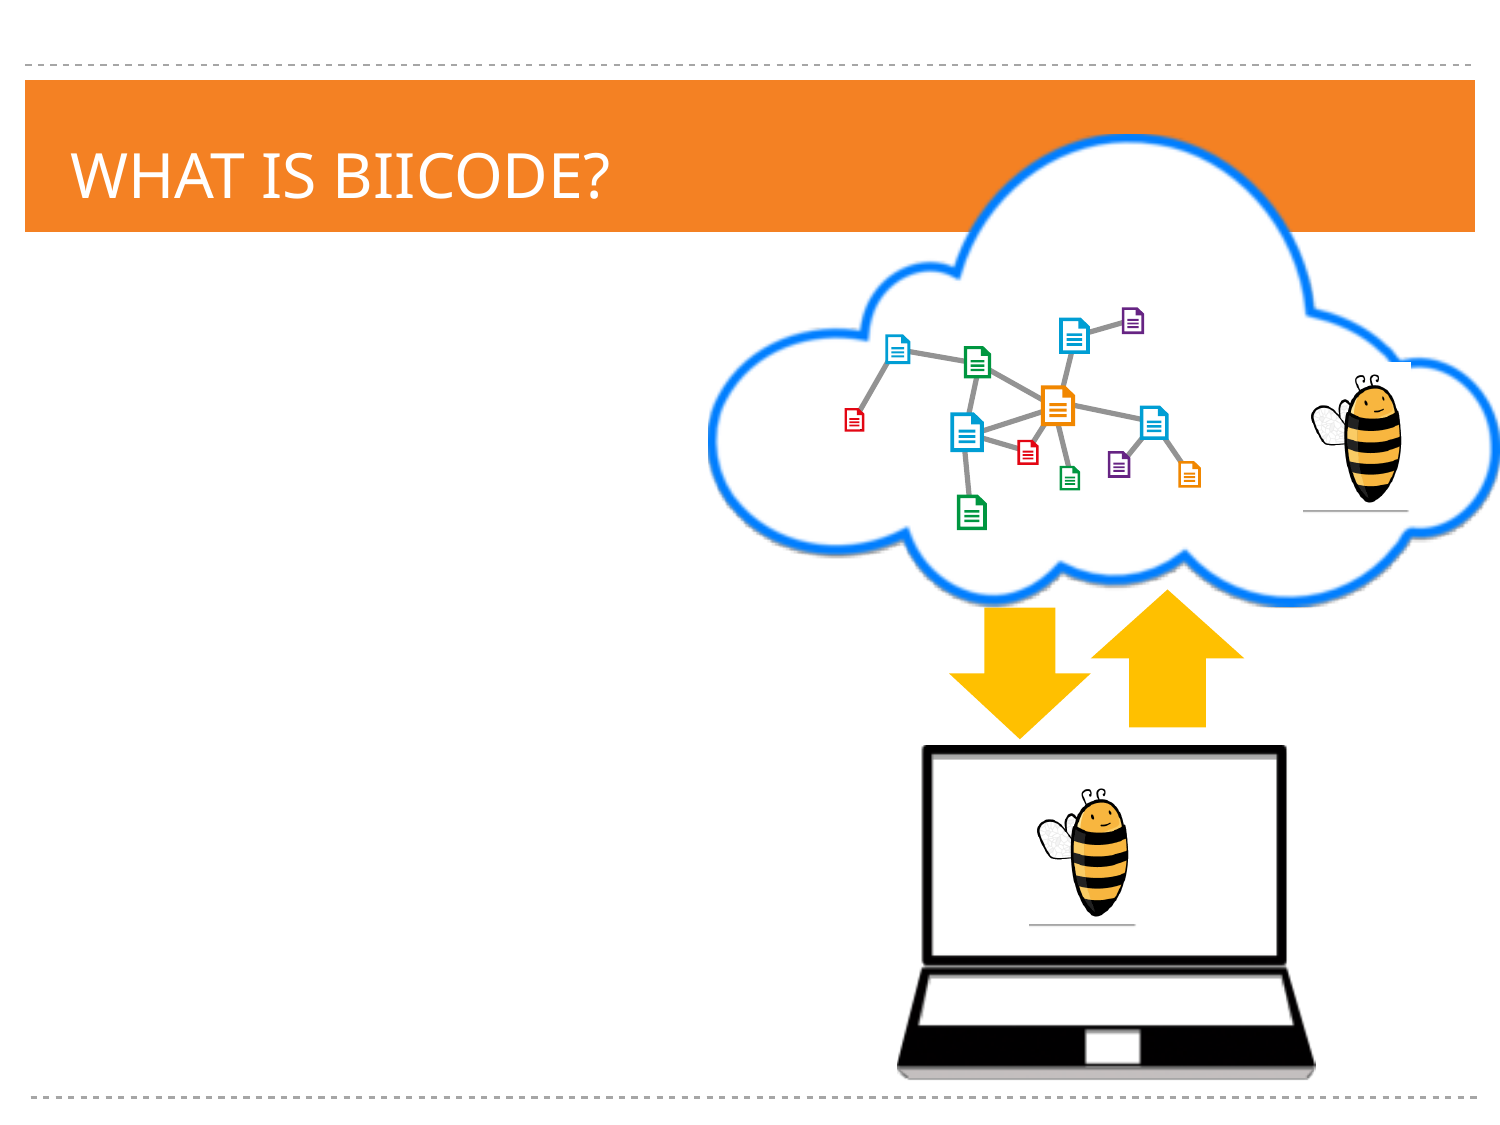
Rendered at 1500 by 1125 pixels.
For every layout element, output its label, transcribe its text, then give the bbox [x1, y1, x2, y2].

text_box [950, 412, 984, 453]
text_box [1040, 385, 1076, 427]
text_box [1107, 451, 1131, 478]
text_box [1059, 465, 1081, 491]
text_box [844, 408, 865, 432]
text_box [949, 607, 1091, 740]
picture [708, 134, 1500, 607]
text_box WHAT IS BIICODE? [55, 122, 765, 245]
picture [897, 745, 1316, 1078]
text_box [1059, 317, 1090, 354]
text_box [956, 494, 987, 531]
text_box [885, 334, 911, 365]
text_box [963, 346, 992, 379]
text_box [25, 80, 1475, 232]
text_box [1139, 405, 1169, 440]
text_box [1121, 307, 1145, 335]
text_box [1017, 439, 1039, 465]
text_box [1090, 607, 1245, 728]
text_box [1178, 461, 1201, 488]
